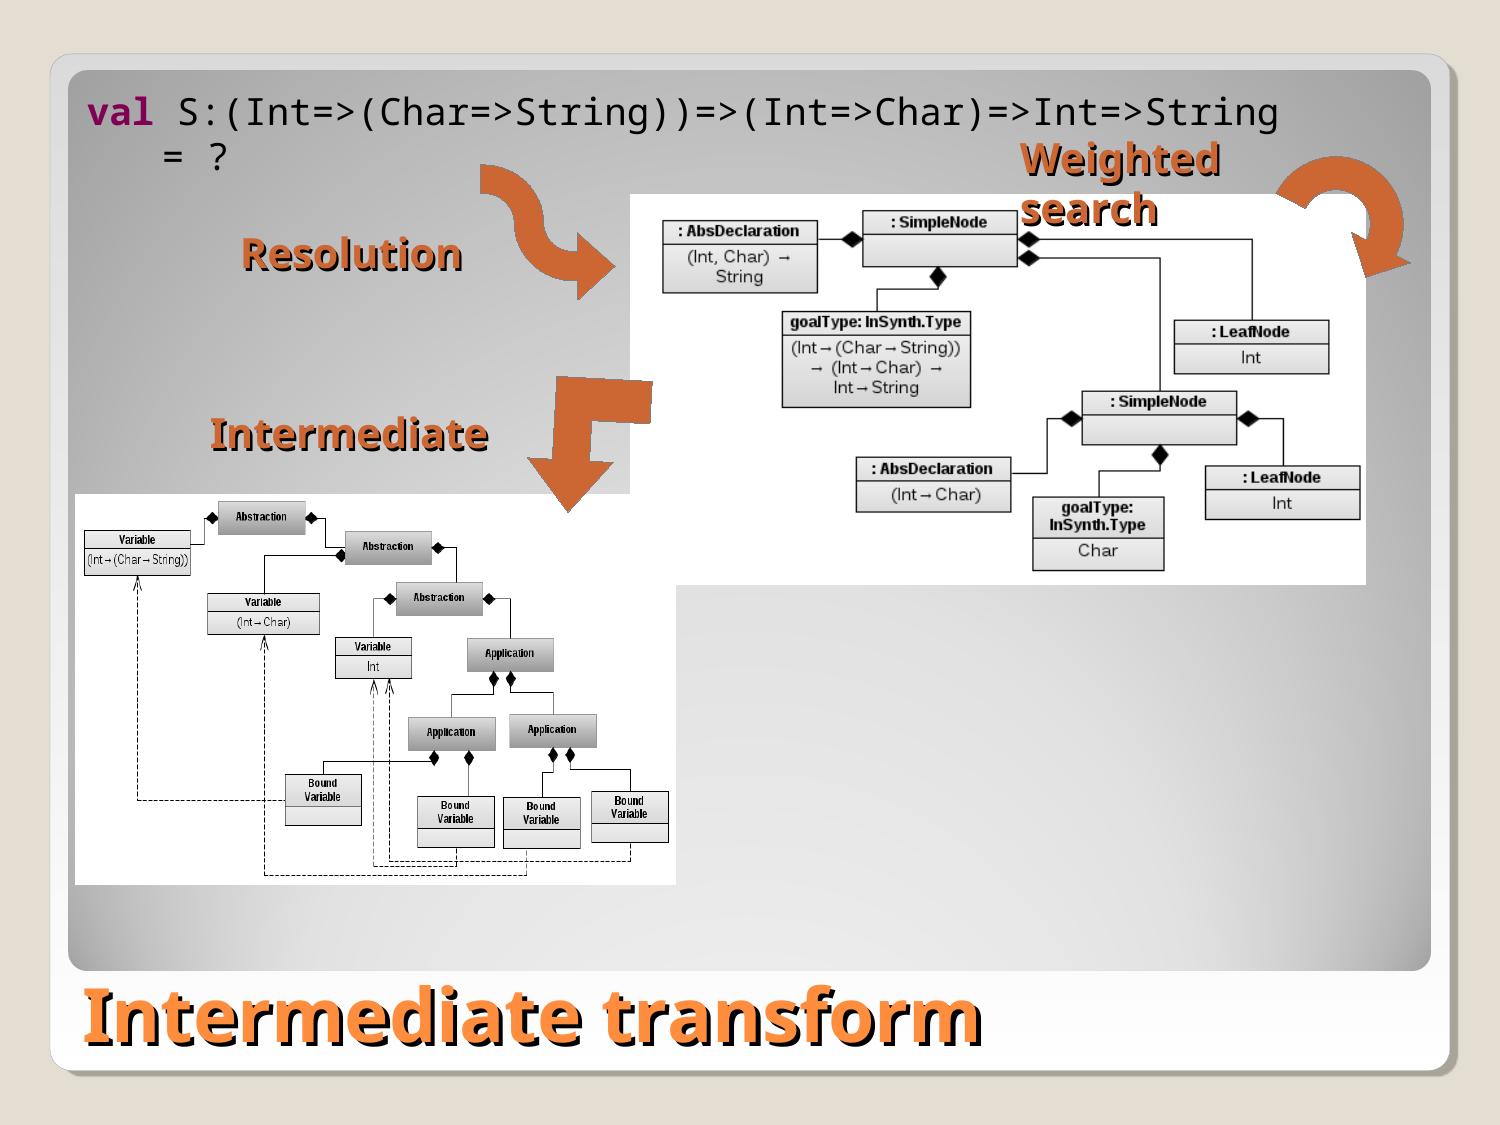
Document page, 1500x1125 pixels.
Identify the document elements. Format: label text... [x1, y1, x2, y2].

text_box Weighted search [1005, 164, 1351, 241]
text_box [533, 376, 653, 513]
text_box [1305, 156, 1411, 278]
text_box Intermediate [195, 389, 541, 466]
text_box Resolution [225, 210, 571, 286]
text_box Intermediate transform [67, 892, 1411, 1066]
text_box [571, 232, 616, 300]
text_box val S:(Int=>(Char=>String))=>(Int=>Char)=>Int=>String = ? [72, 80, 1441, 185]
picture [67, 69, 1432, 972]
text_box [480, 164, 543, 210]
picture [1351, 194, 1370, 239]
